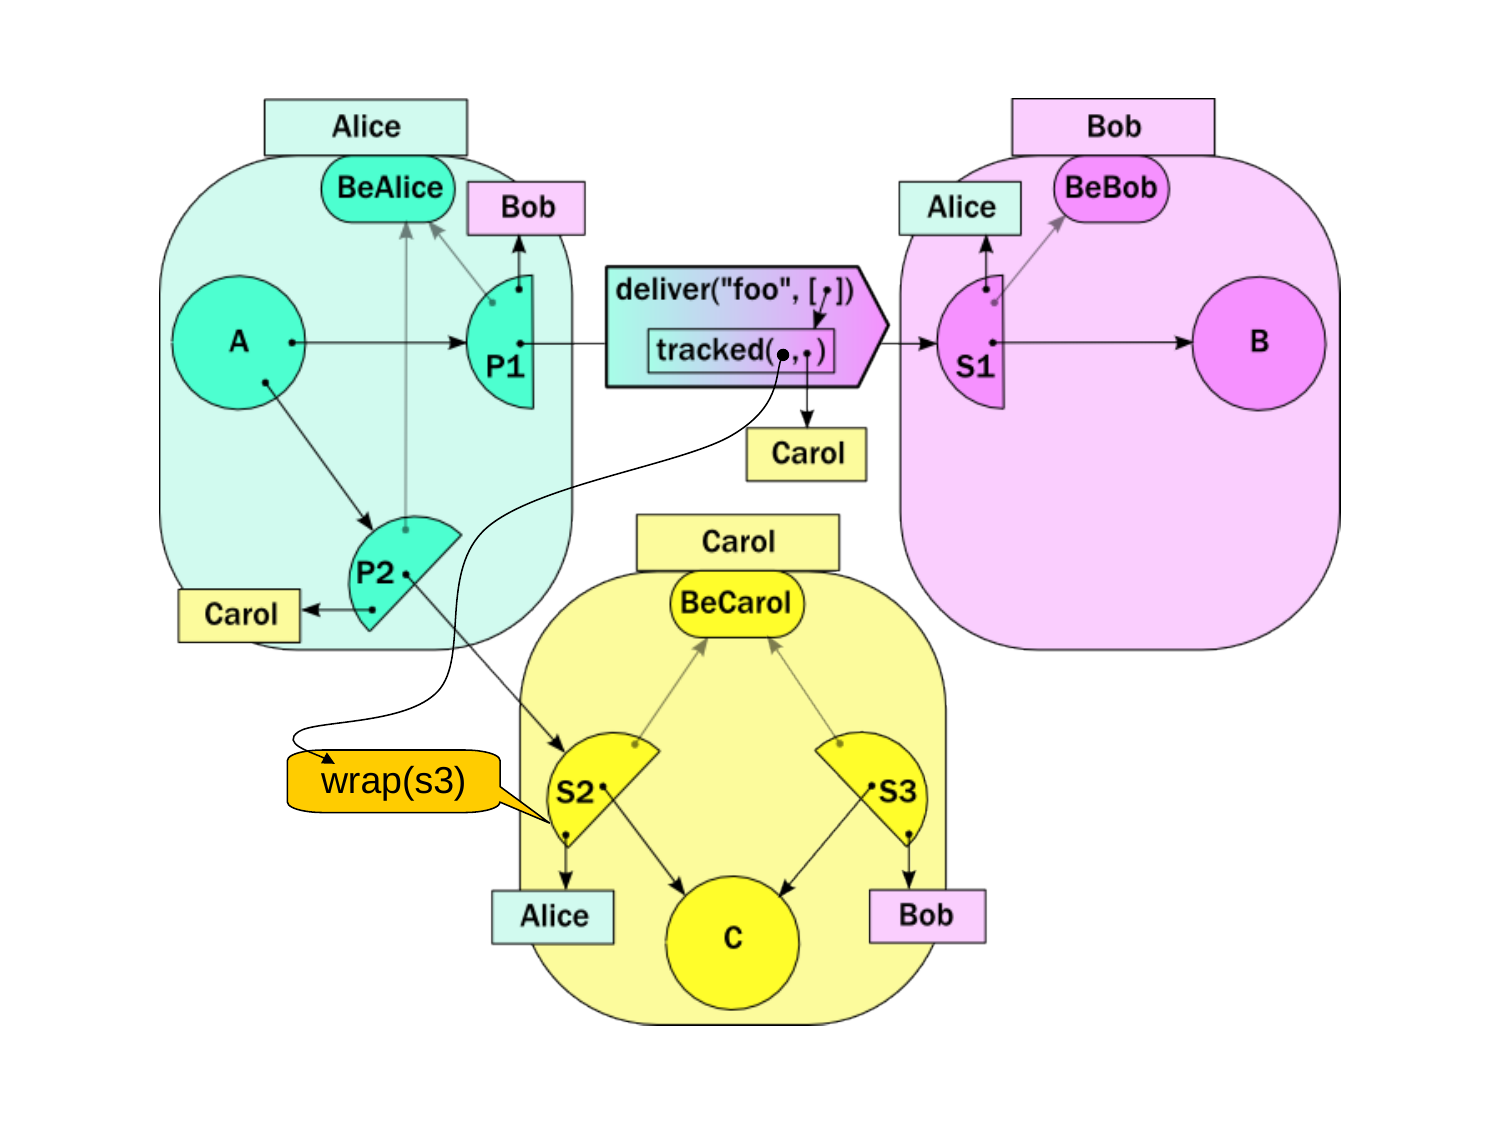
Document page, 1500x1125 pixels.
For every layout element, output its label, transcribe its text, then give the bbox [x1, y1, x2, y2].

text_box wrap(s3) [287, 750, 550, 824]
picture [159, 98, 1341, 1026]
